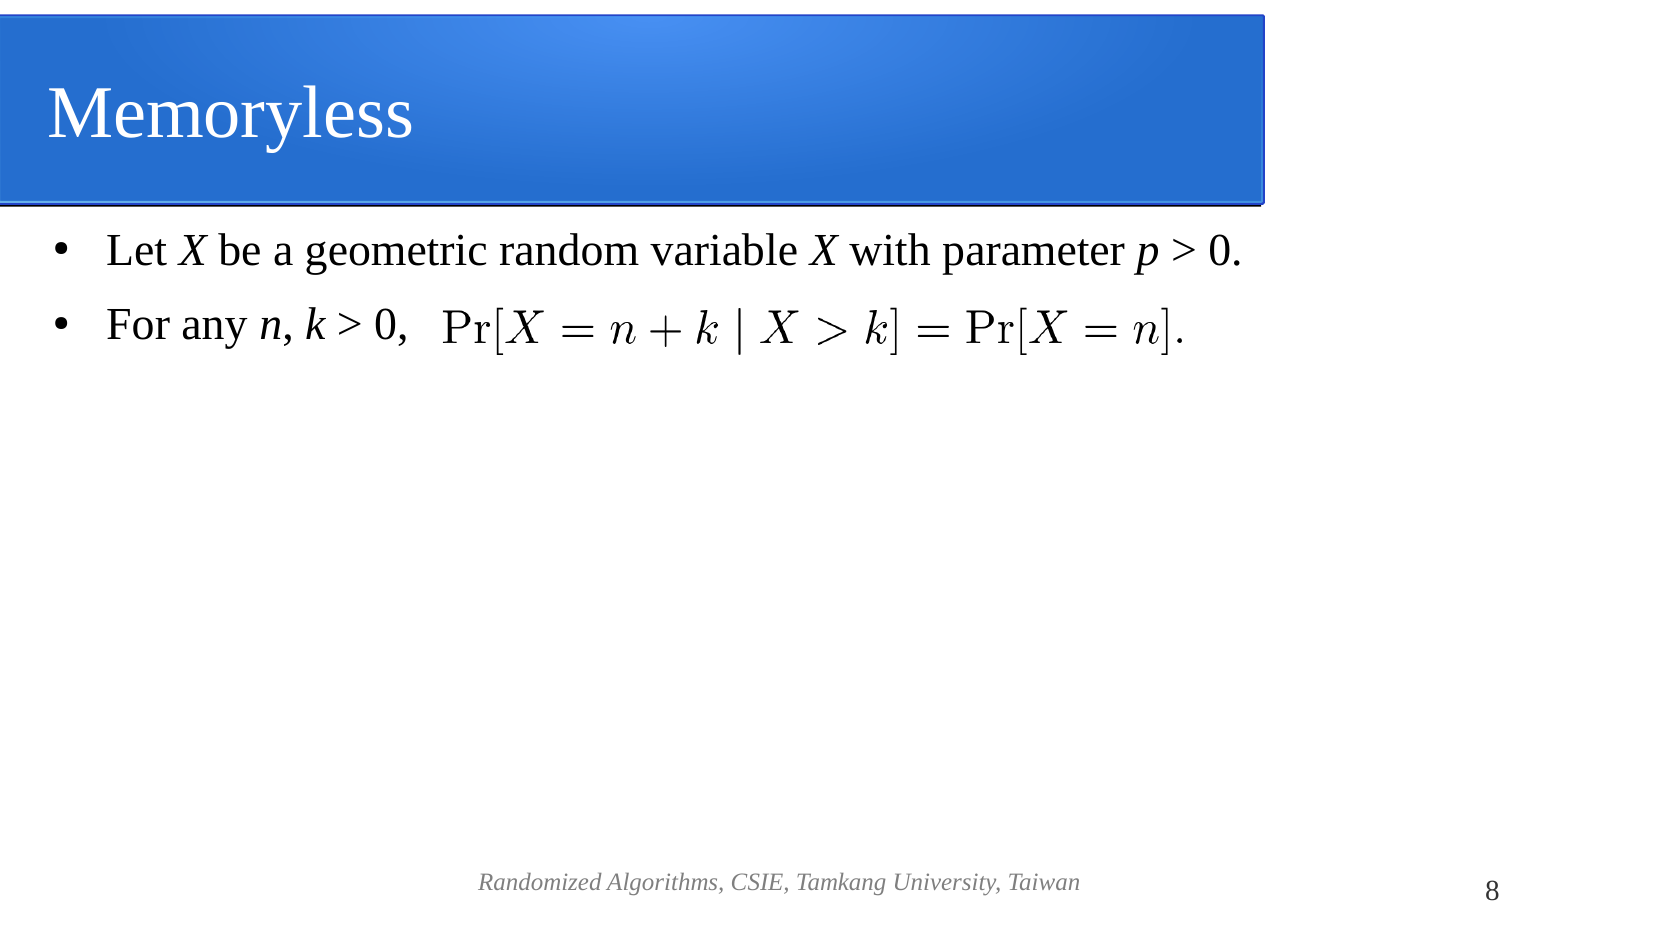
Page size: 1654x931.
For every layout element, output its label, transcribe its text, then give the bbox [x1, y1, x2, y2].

picture [442, 307, 1182, 355]
title Memoryless [47, 35, 1199, 189]
list Let X be a geometric random variable X with parameter p > 0. For any n, k > 0, [35, 224, 1524, 764]
